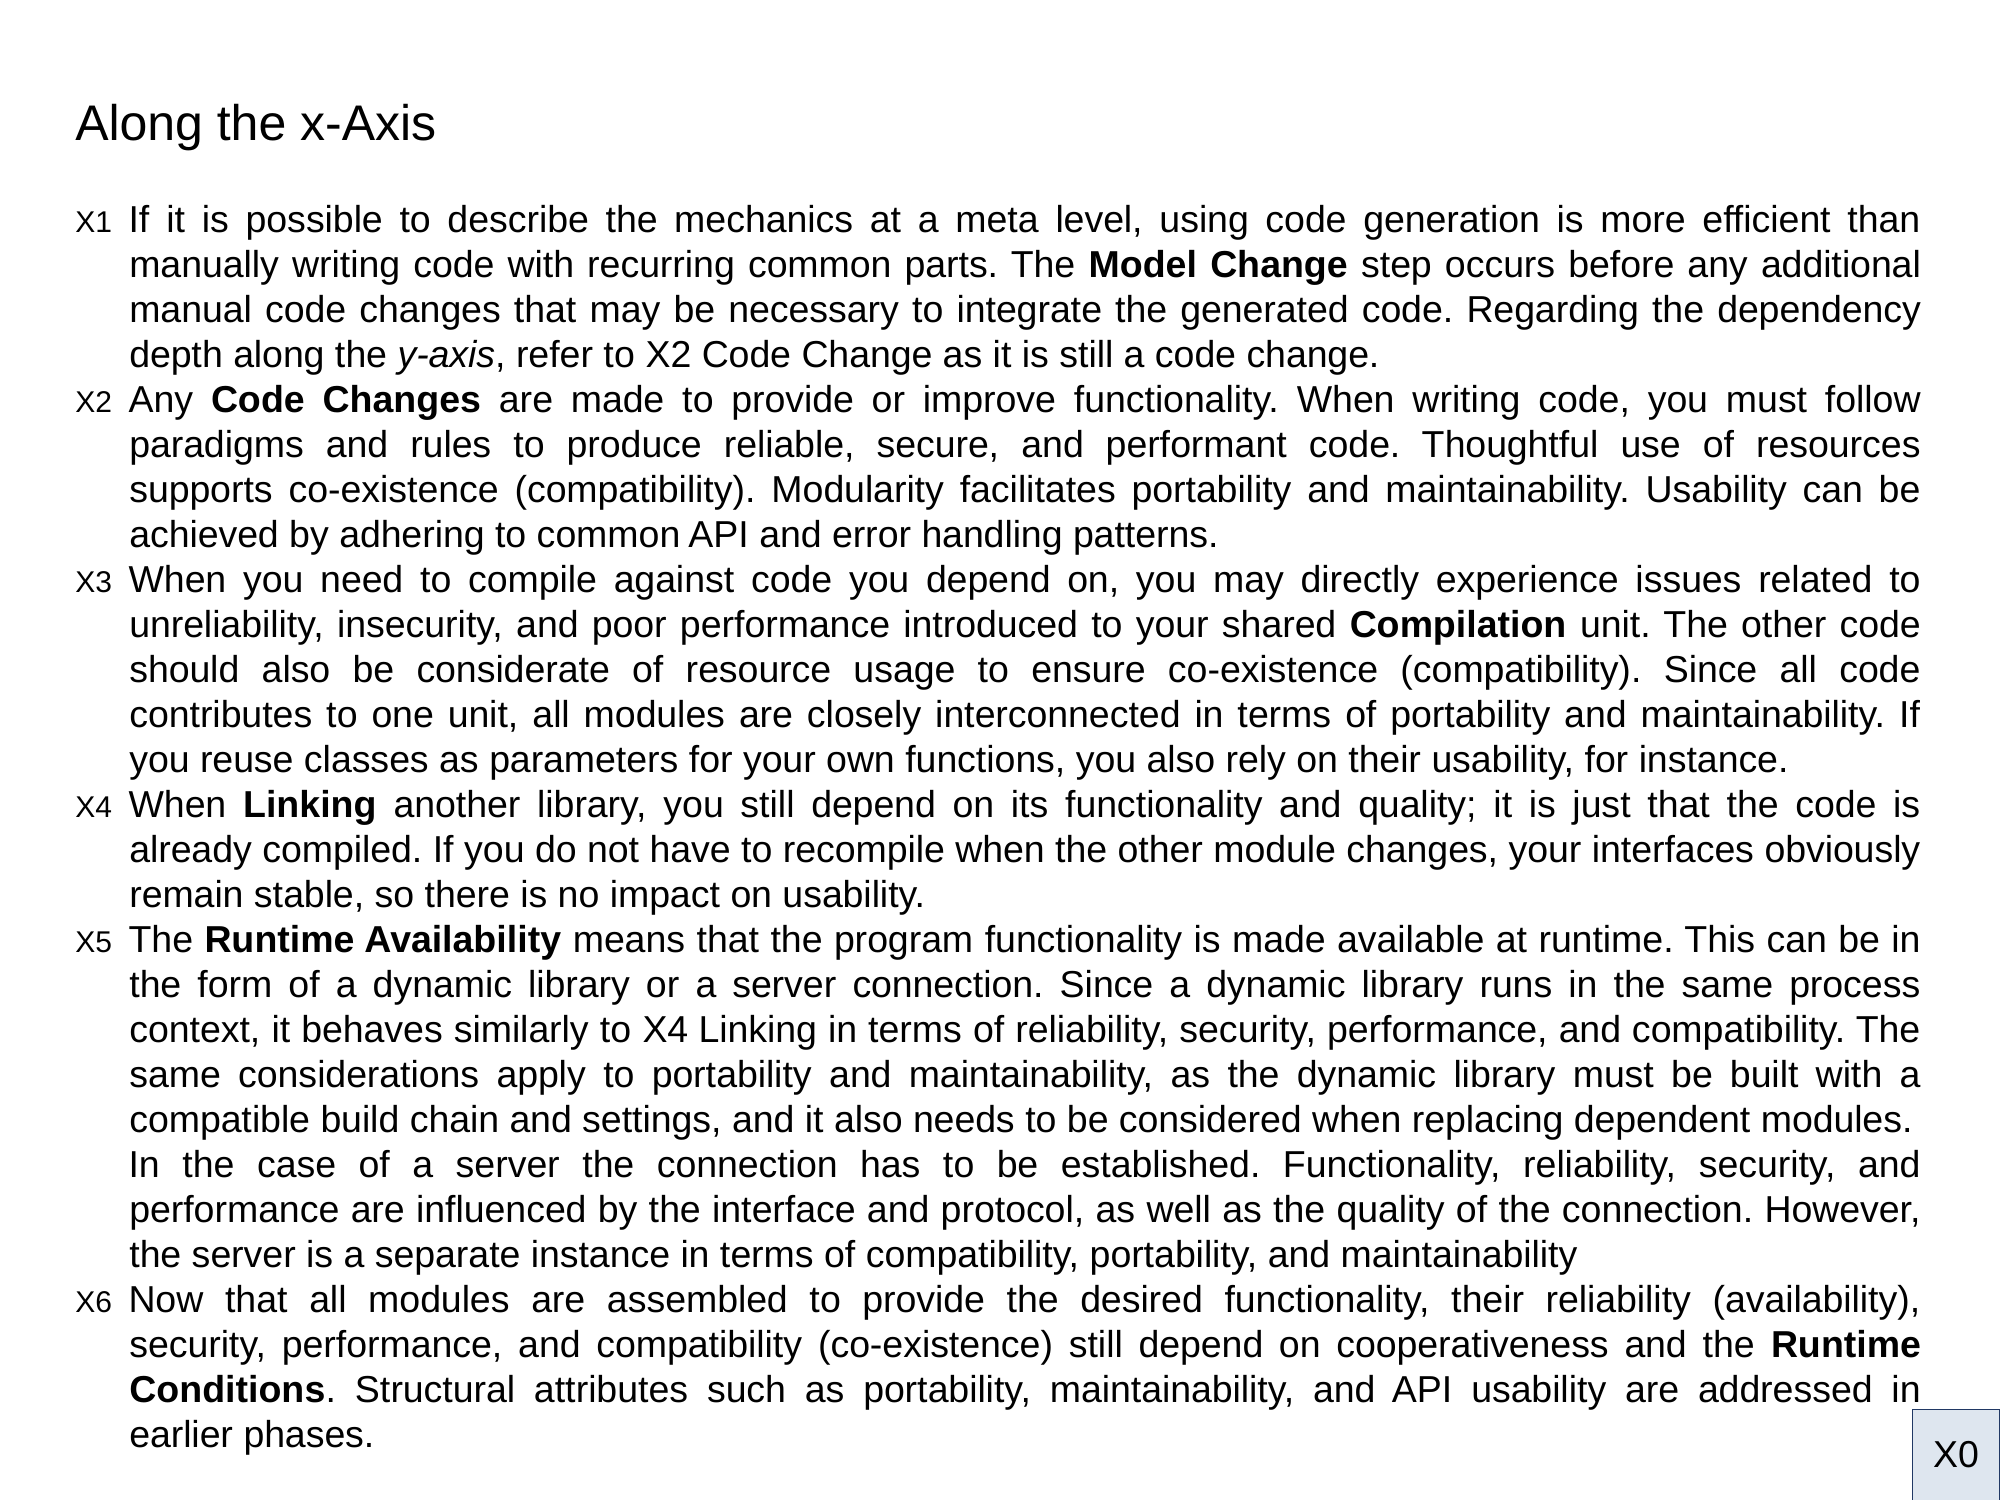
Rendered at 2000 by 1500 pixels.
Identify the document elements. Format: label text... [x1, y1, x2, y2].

text_box Along the x-Axis If it is possible to describe the mechanics at a meta level, using code generation is more efficient than manually writing code with recurring common parts. The Model Change step occurs before any additional manual code changes that may be necessary to integrate the generated code. Regarding the dependency depth along the y-axis, refer to X2 Code Change as it is still a code change. Any Code Changes are made to provide or improve functionality. When writing code, you must follow paradigms and rules to produce reliable, secure, and performant code. Thoughtful use of resources supports co-existence (compatibility). Modularity facilitates portability and maintainability. Usability can be achieved by adhering to common API and error handling patterns. When you need to compile against code you depend on, you may directly experience issues related to unreliability, insecurity, and poor performance introduced to your shared Compilation unit. The other code should also be considerate of resource usage to ensure co-existence (compatibility). Since all code contributes to one unit, all modules are closely interconnected in terms of portability and maintainability. If you reuse classes as parameters for your own functions, you also rely on their usability, for instance. When Linking another library, you still depend on its functionality and quality; it is just that the code is already compiled. If you do not have to recompile when the other module changes, your interfaces obviously remain stable, so there is no impact on usability. The Runtime Availability means that the program functionality is made available at runtime. This can be in the form of a dynamic library or a server connection. Since a dynamic library runs in the same process context, it behaves similarly to X4 Linking in terms of reliability, security, performance, and compatibility. The same considerations apply to portability and maintainability, as the dynamic library must be built with a compatible build chain and settings, and it also needs to be considered when replacing dependent modules. In the case of a server the connection has to be established. Functionality, reliability, security, and performance are influenced by the interface and protocol, as well as the quality of the connection. However, the server is a separate instance in terms of compatibility, portability, and maintainability Now that all modules are assembled to provide the desired functionality, their reliability (availability), security, performance, and compatibility (co-existence) still depend on cooperativeness and the Runtime Conditions. Structural attributes such as portability, maintainability, and API usability are addressed in earlier phases. [75, 90, 1921, 1403]
text_box X0 [1912, 1409, 2000, 1500]
